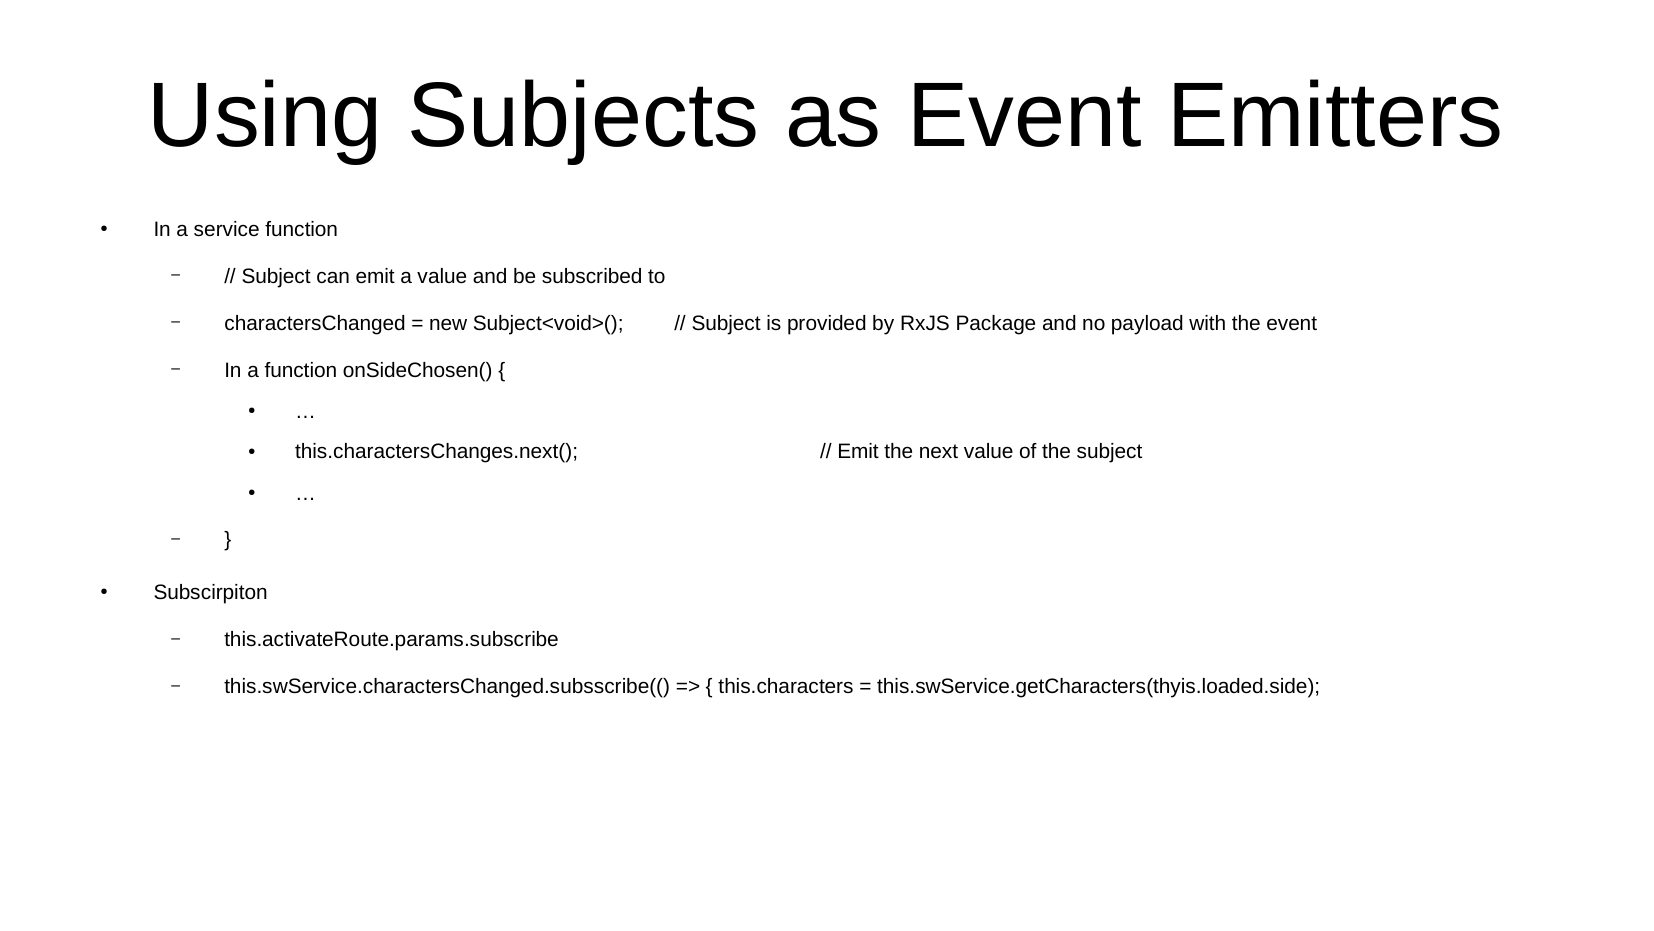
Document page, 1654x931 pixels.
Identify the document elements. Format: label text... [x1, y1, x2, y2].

title Using Subjects as Event Emitters [82, 37, 1571, 193]
list In a service function // Subject can emit a value and be subscribed to charactersChanged = new Subject<void>(); // Subject is provided by RxJS Package and no payload with the event In a function onSideChosen() { … this.charactersChanges.next(); // Emit the next value of the subject … } Subscirpiton this.activateRoute.params.subscribe this.swService.charactersChanged.subsscribe(() => { this.characters = this.swService.getCharacters(thyis.loaded.side); [82, 217, 1636, 916]
